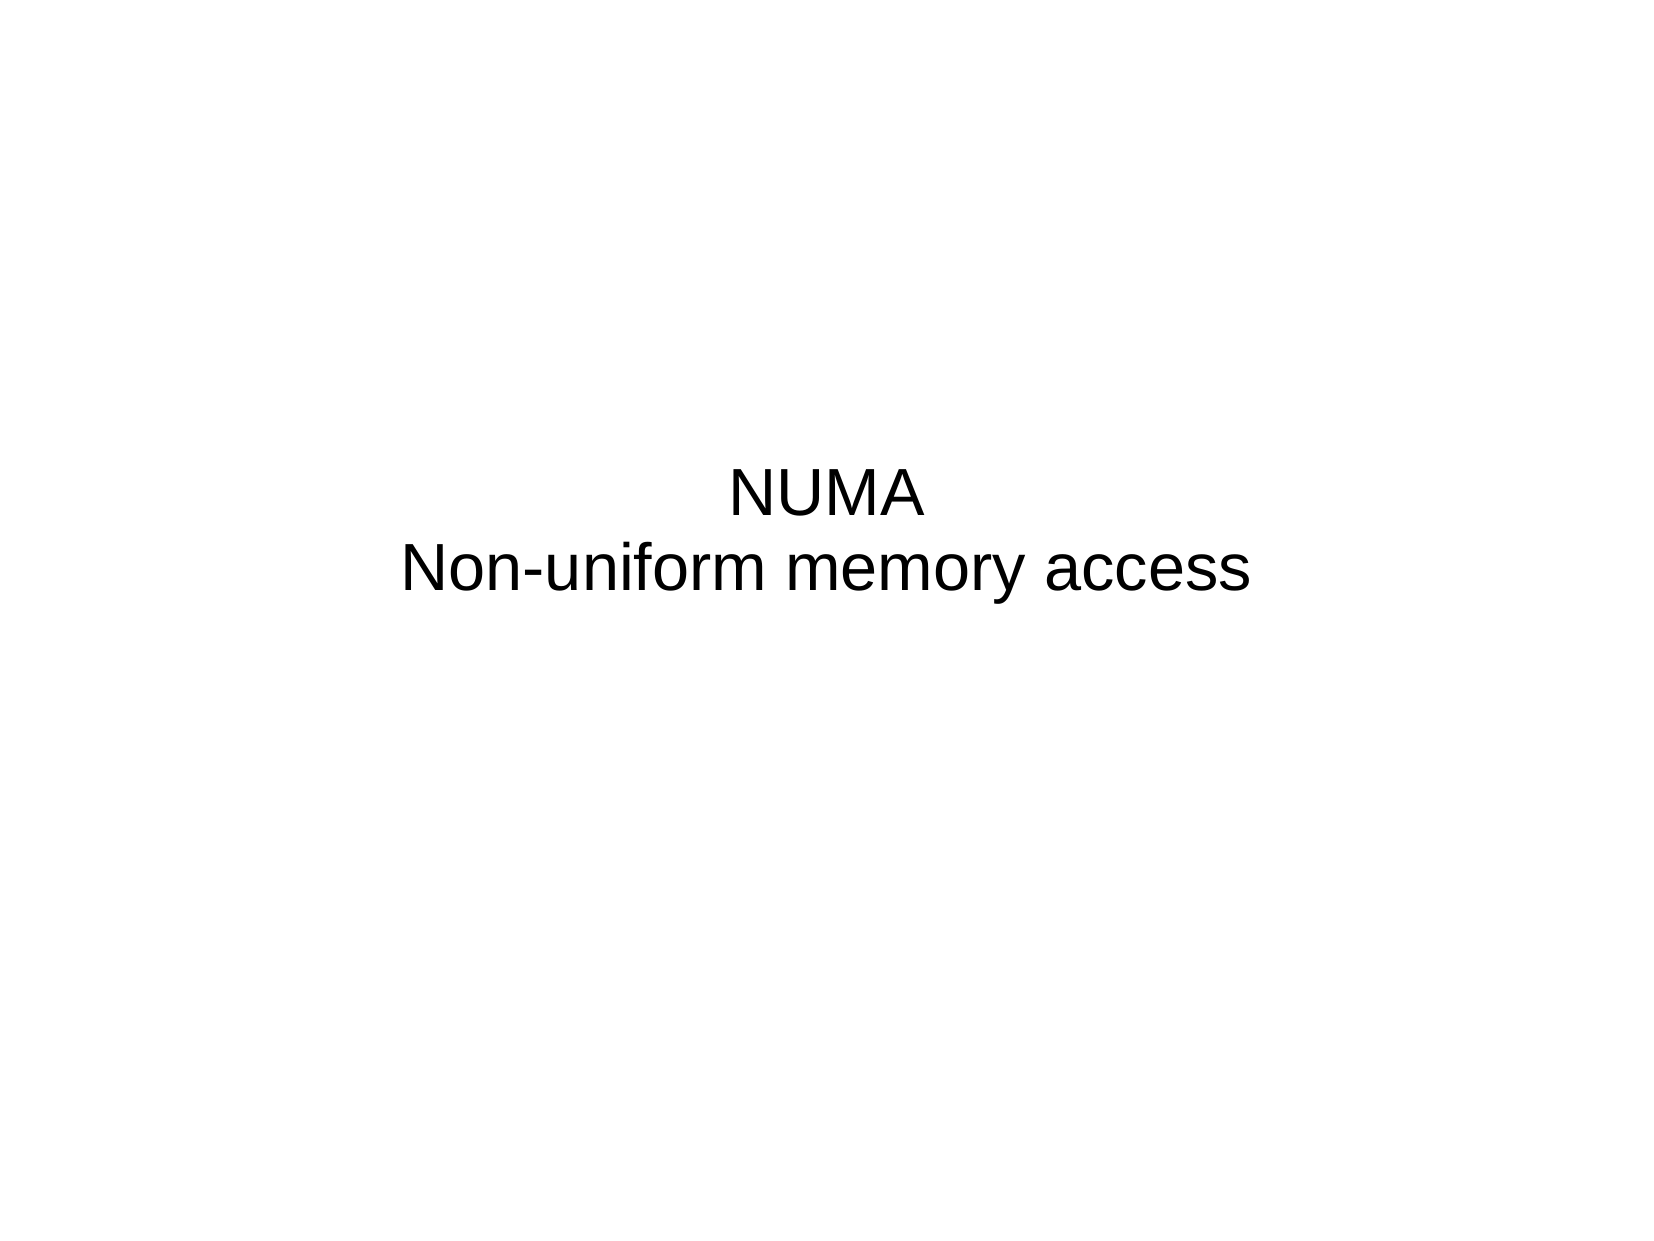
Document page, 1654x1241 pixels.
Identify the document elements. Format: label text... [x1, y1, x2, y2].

subtitle NUMA Non-uniform memory access [82, 49, 1571, 1010]
